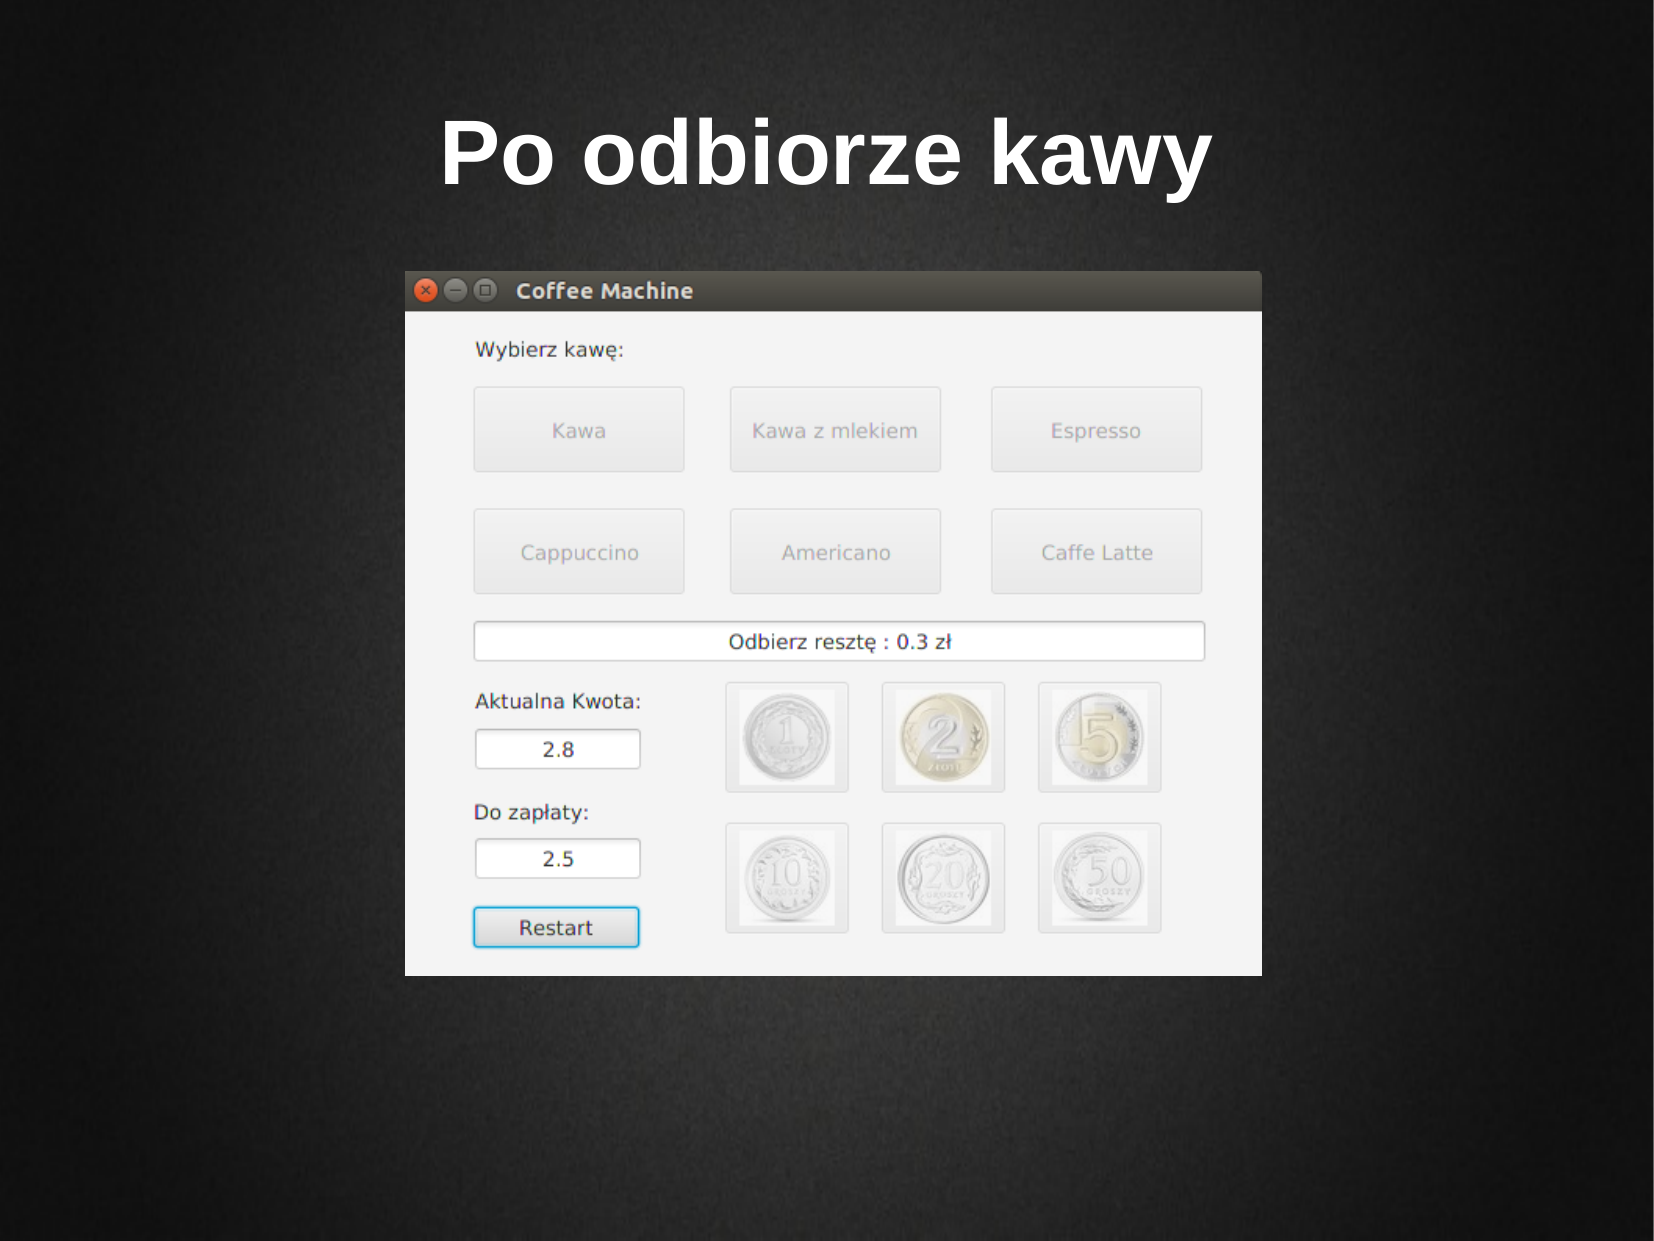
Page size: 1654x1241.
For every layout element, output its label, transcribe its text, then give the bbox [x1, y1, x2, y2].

picture [0, 0, 1654, 1241]
title Po odbiorze kawy [82, 49, 1571, 257]
